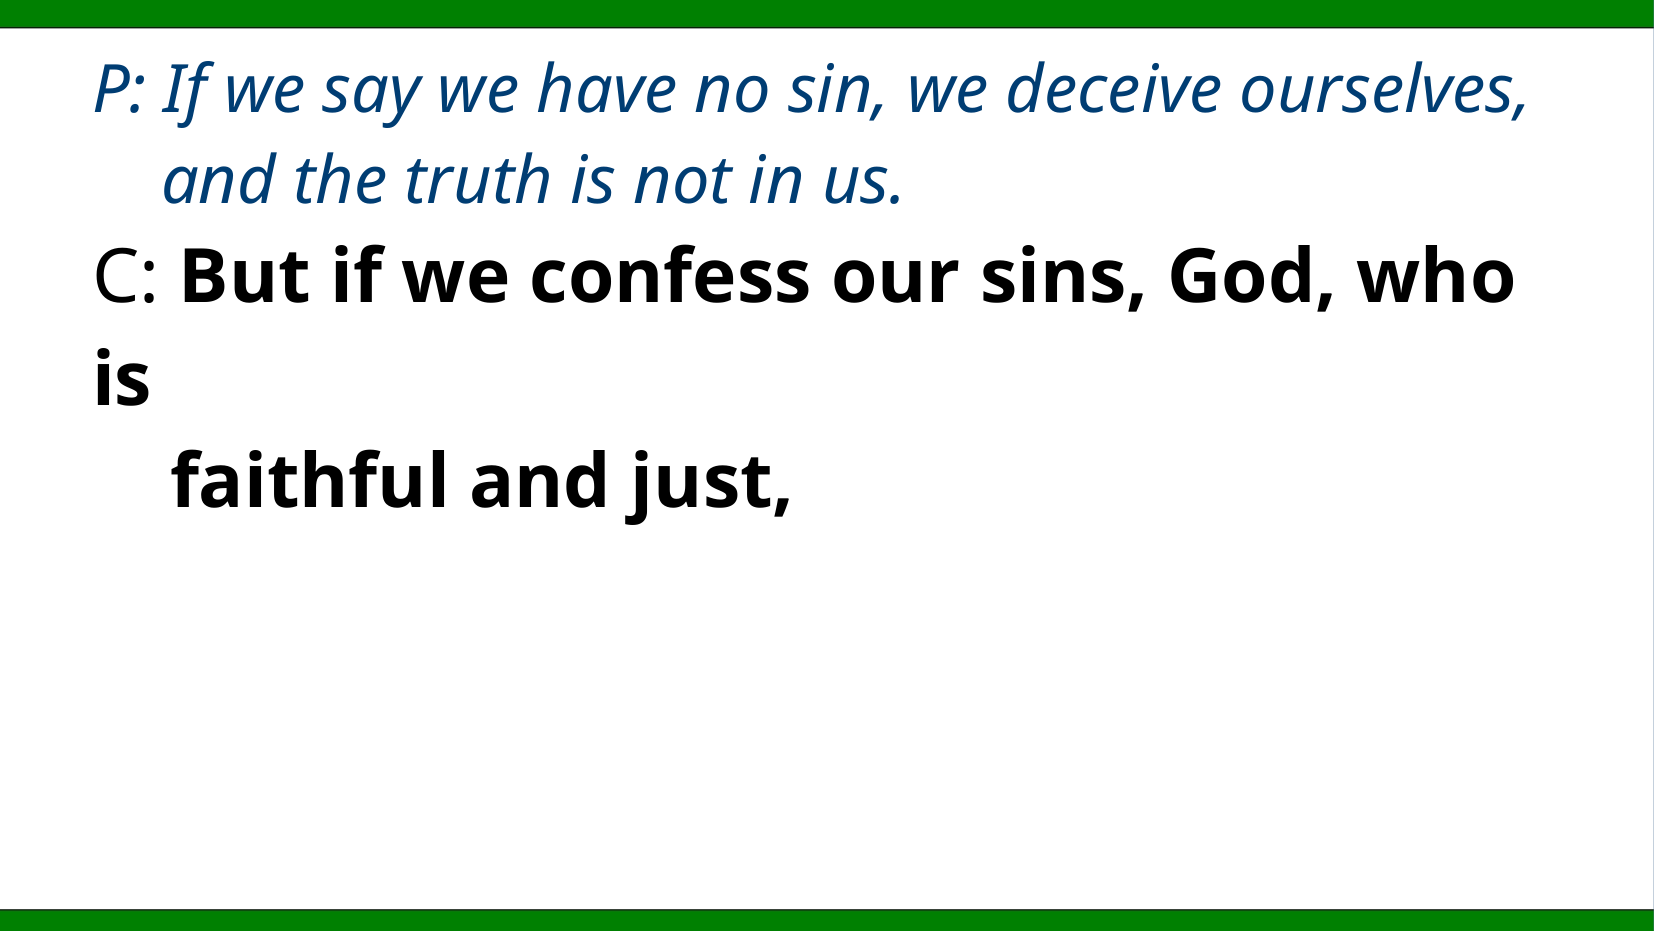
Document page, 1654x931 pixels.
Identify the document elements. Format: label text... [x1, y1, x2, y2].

picture [0, 0, 1654, 931]
text_box P: If we say we have no sin, we deceive ourselves, and the truth is not in us. C: But if we confess our sins, God, who is faithful and just, [77, 33, 1578, 436]
